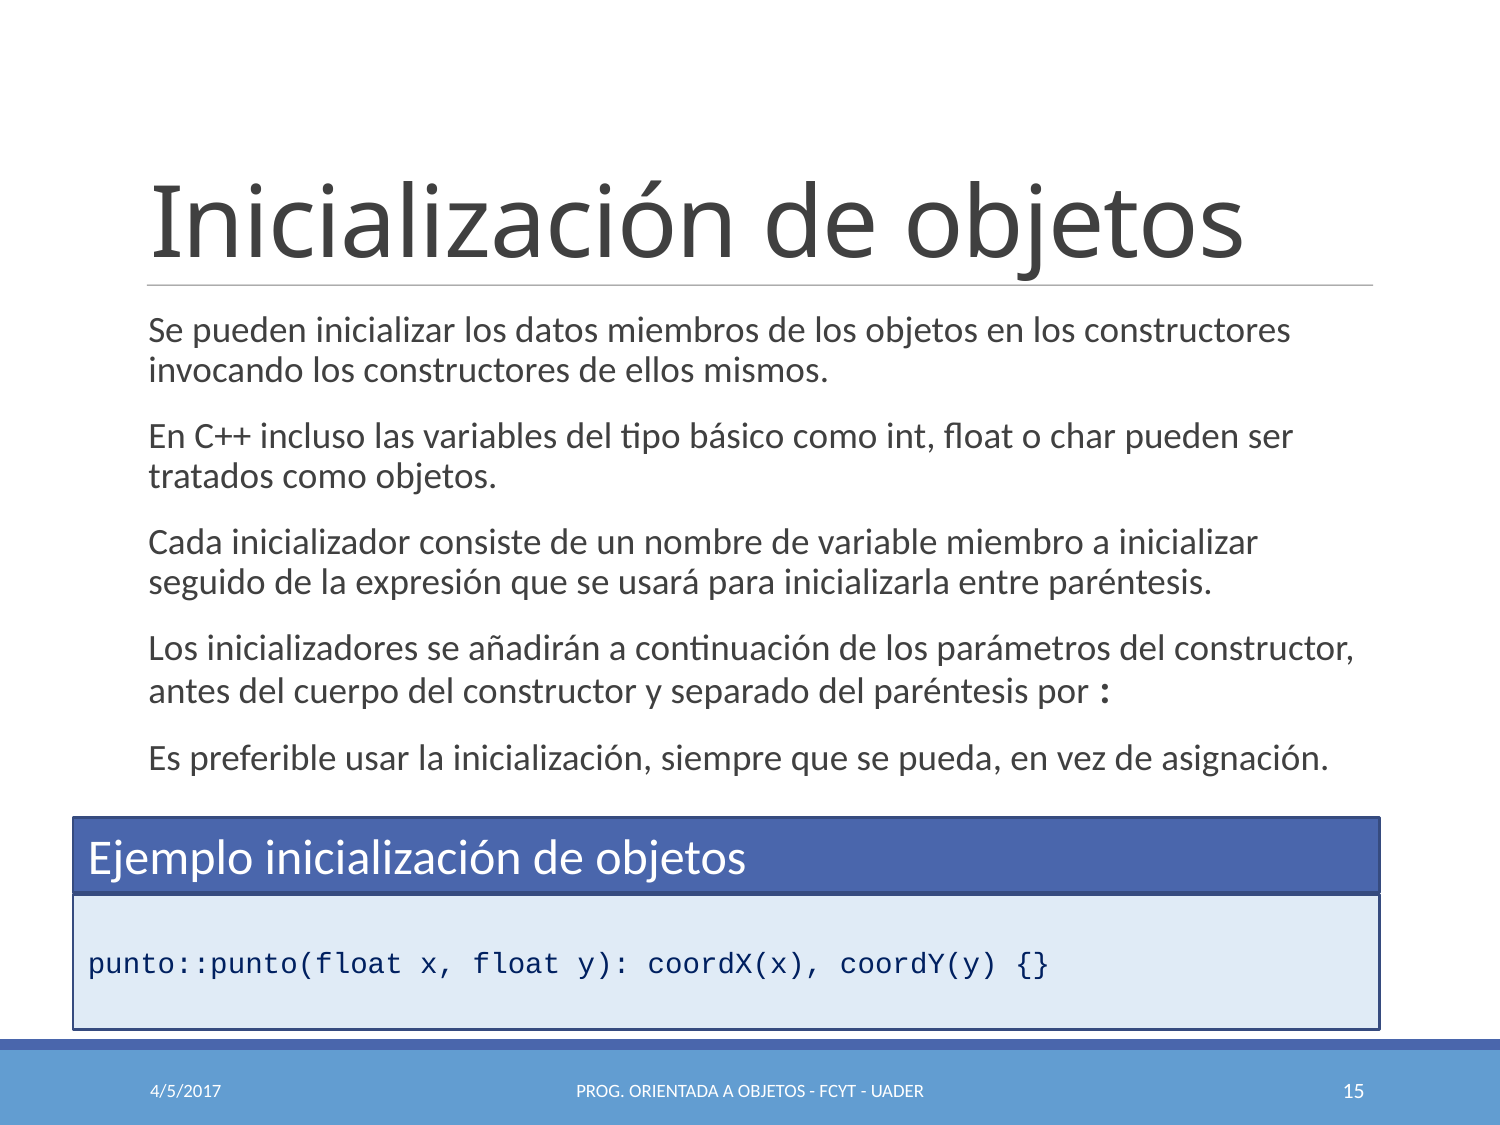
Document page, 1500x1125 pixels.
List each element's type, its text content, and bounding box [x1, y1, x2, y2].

slide_number <número> [1218, 1059, 1380, 1120]
footer Prog. Orientada a Objetos - FCyT - UADER [453, 1059, 1047, 1120]
title Inicialización de objetos [135, 47, 1373, 285]
slide_number 4/5/2017 [135, 1059, 440, 1120]
text_box Ejemplo inicialización de objetos [73, 817, 1380, 893]
list Se pueden inicializar los datos miembros de los objetos en los constructores invocando los constructores de ellos mismos. En C++ incluso las variables del tipo básico como int, float o char pueden ser tratados como objetos. Cada inicializador consiste de un nombre de variable miembro a inicializar seguido de la expresión que se usará para inicializarla entre paréntesis. Los inicializadores se añadirán a continuación de los parámetros del constructor, antes del cuerpo del constructor y separado del paréntesis por : Es preferible usar la inicialización, siempre que se pueda, en vez de asignación. [135, 302, 1373, 796]
text_box punto::punto(float x, float y): coordX(x), coordY(y) {} [73, 894, 1380, 1030]
